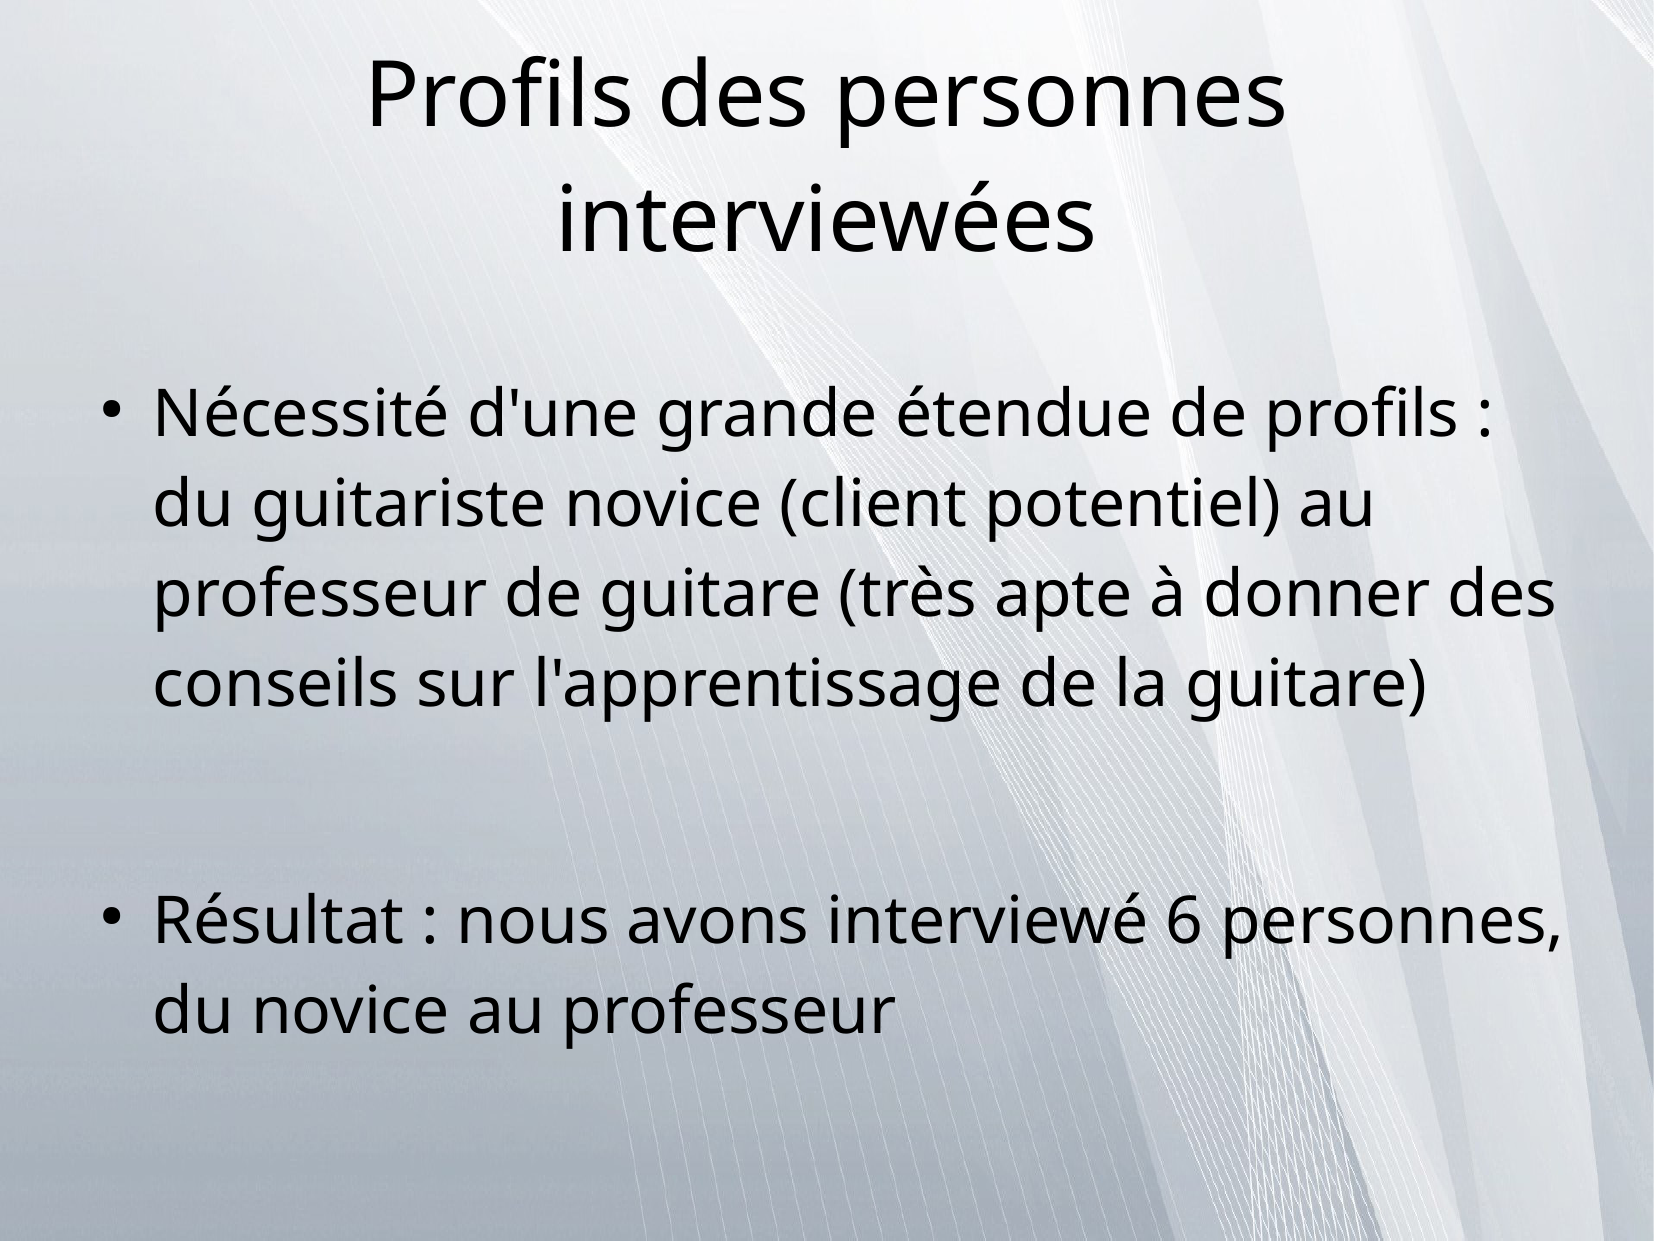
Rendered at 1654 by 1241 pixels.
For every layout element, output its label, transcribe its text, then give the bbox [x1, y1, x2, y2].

title Profils des personnes interviewées [82, 49, 1571, 257]
list Nécessité d'une grande étendue de profils : du guitariste novice (client potentiel) au professeur de guitare (très apte à donner des conseils sur l'apprentissage de la guitare) Résultat : nous avons interviewé 6 personnes, du novice au professeur [82, 366, 1571, 1086]
picture [0, 0, 1654, 1241]
